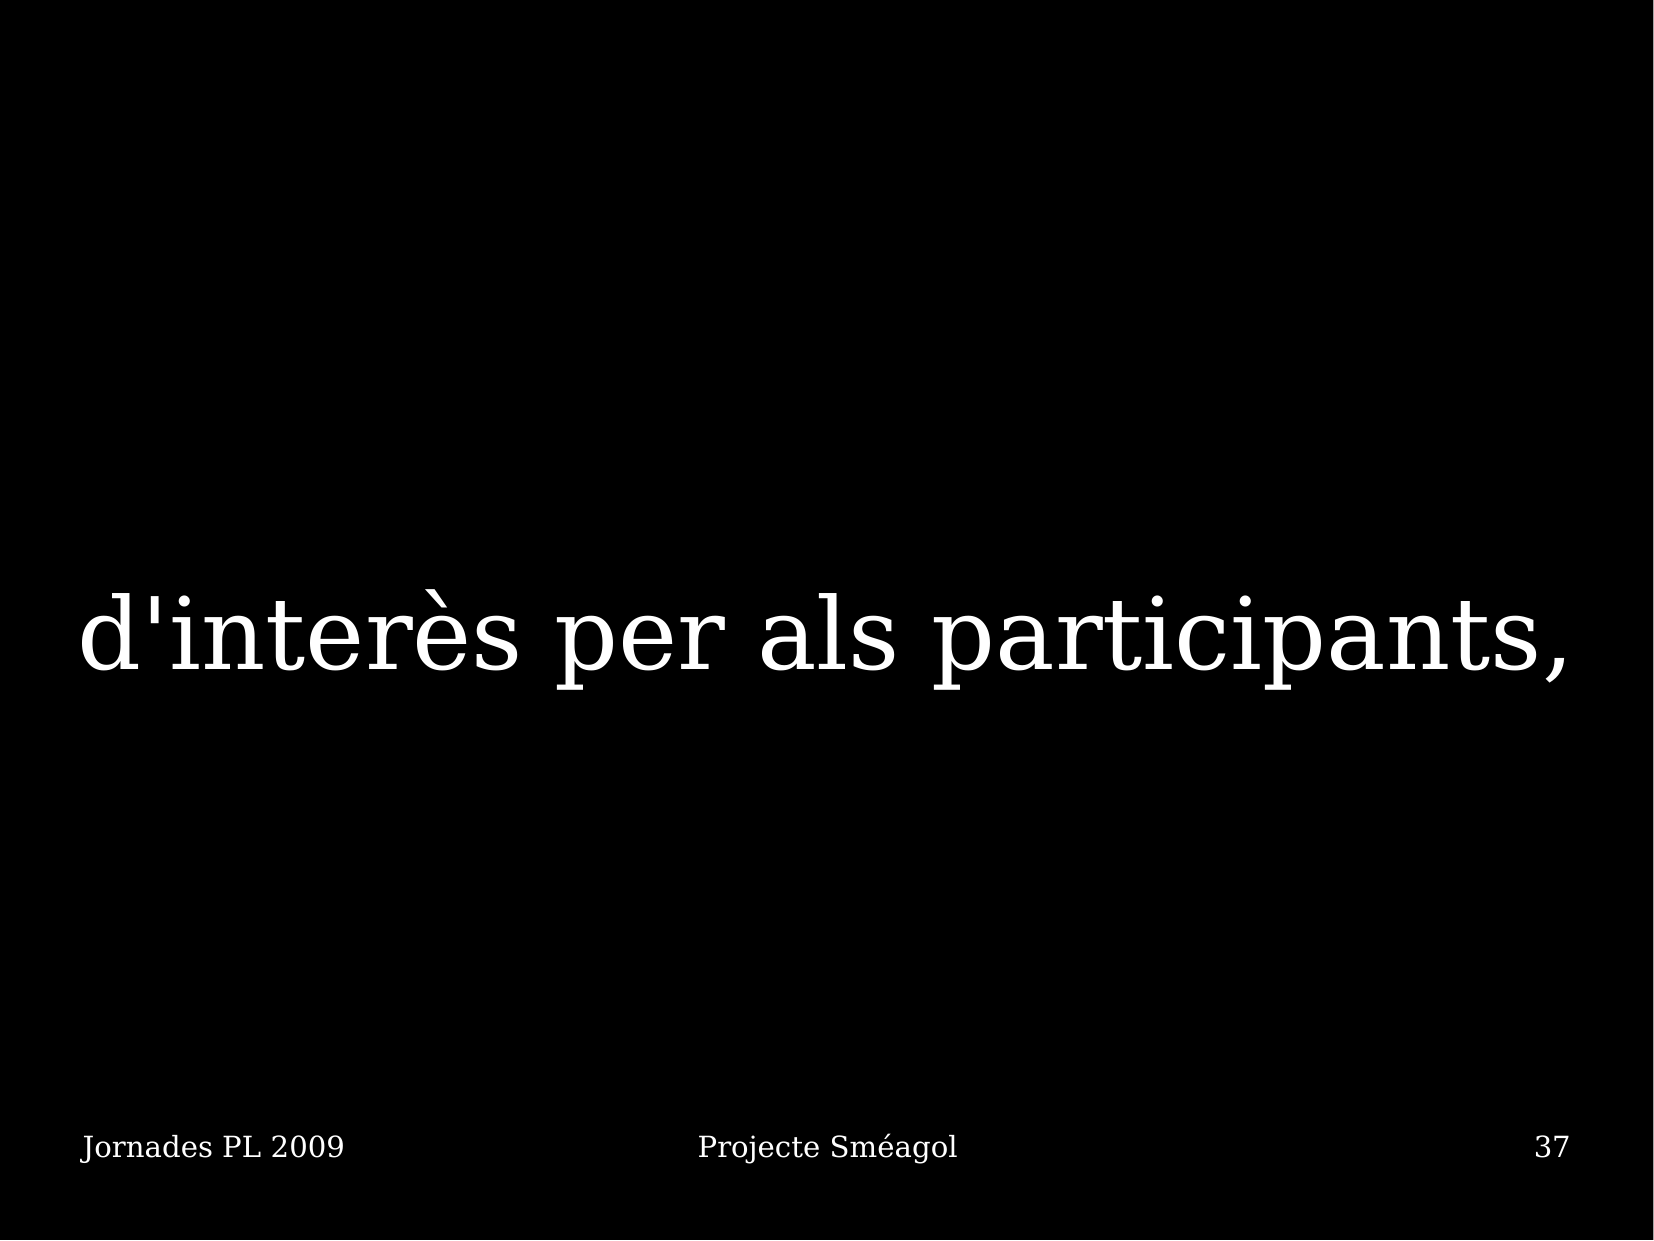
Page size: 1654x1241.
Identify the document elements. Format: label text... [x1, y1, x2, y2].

title d'interès per als participants, [59, 529, 1595, 711]
